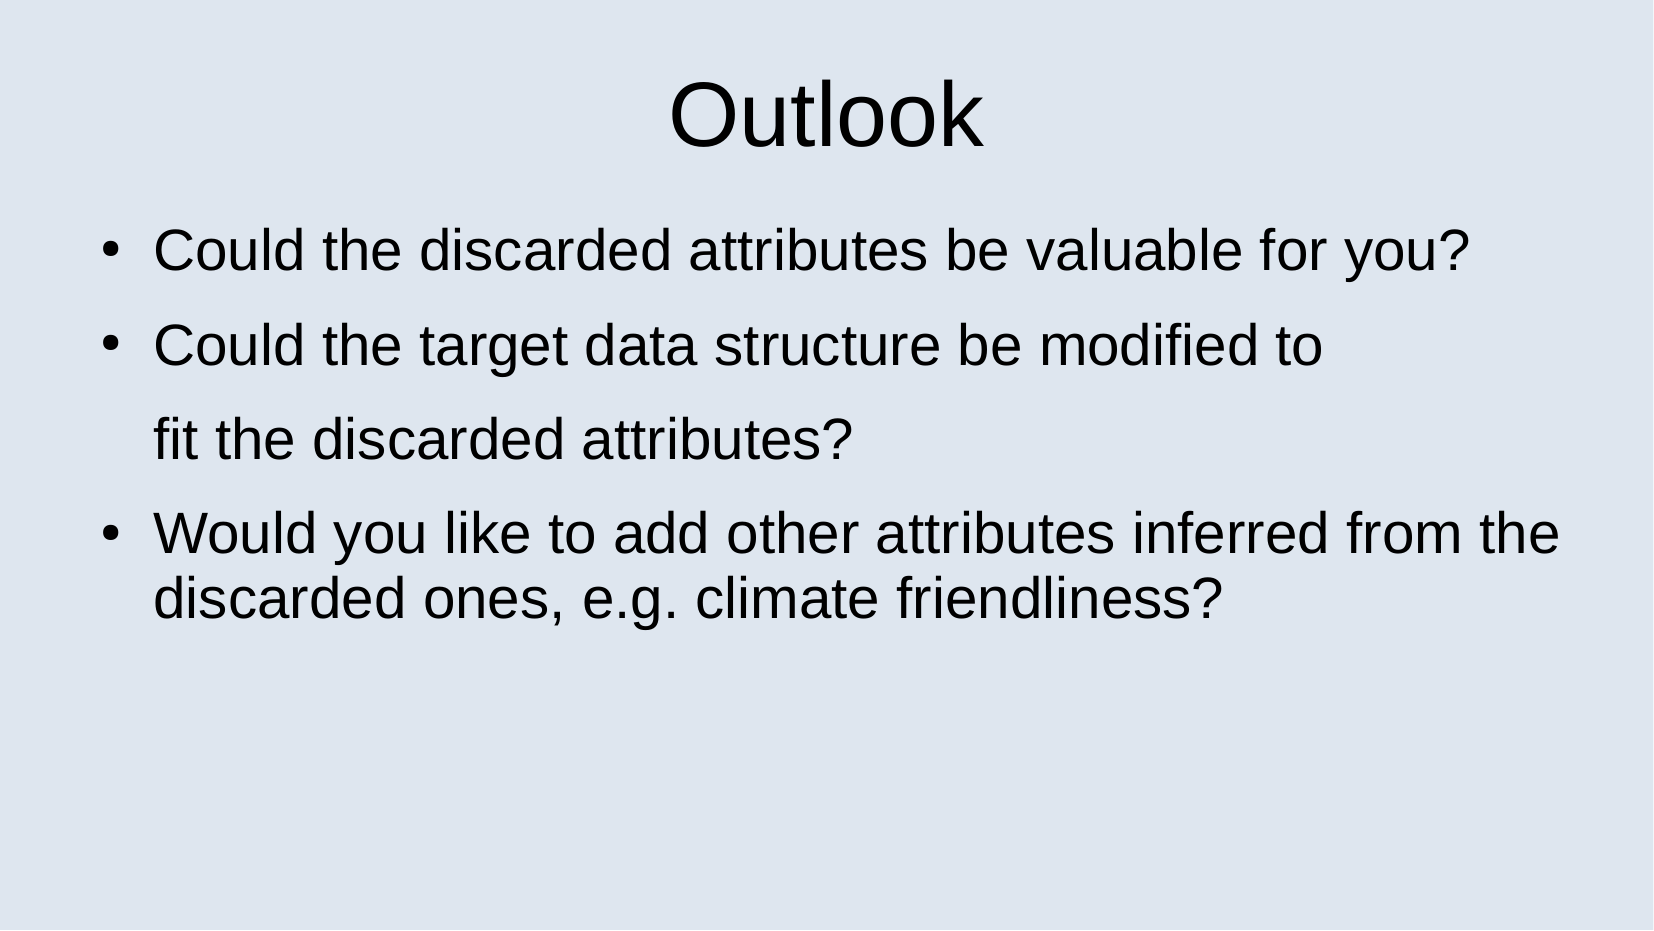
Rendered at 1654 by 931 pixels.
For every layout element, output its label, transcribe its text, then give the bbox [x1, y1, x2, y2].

list Could the discarded attributes be valuable for you? Could the target data structure be modified to fit the discarded attributes? Would you like to add other attributes inferred from the discarded ones, e.g. climate friendliness? [82, 217, 1571, 758]
title Outlook [82, 37, 1571, 193]
